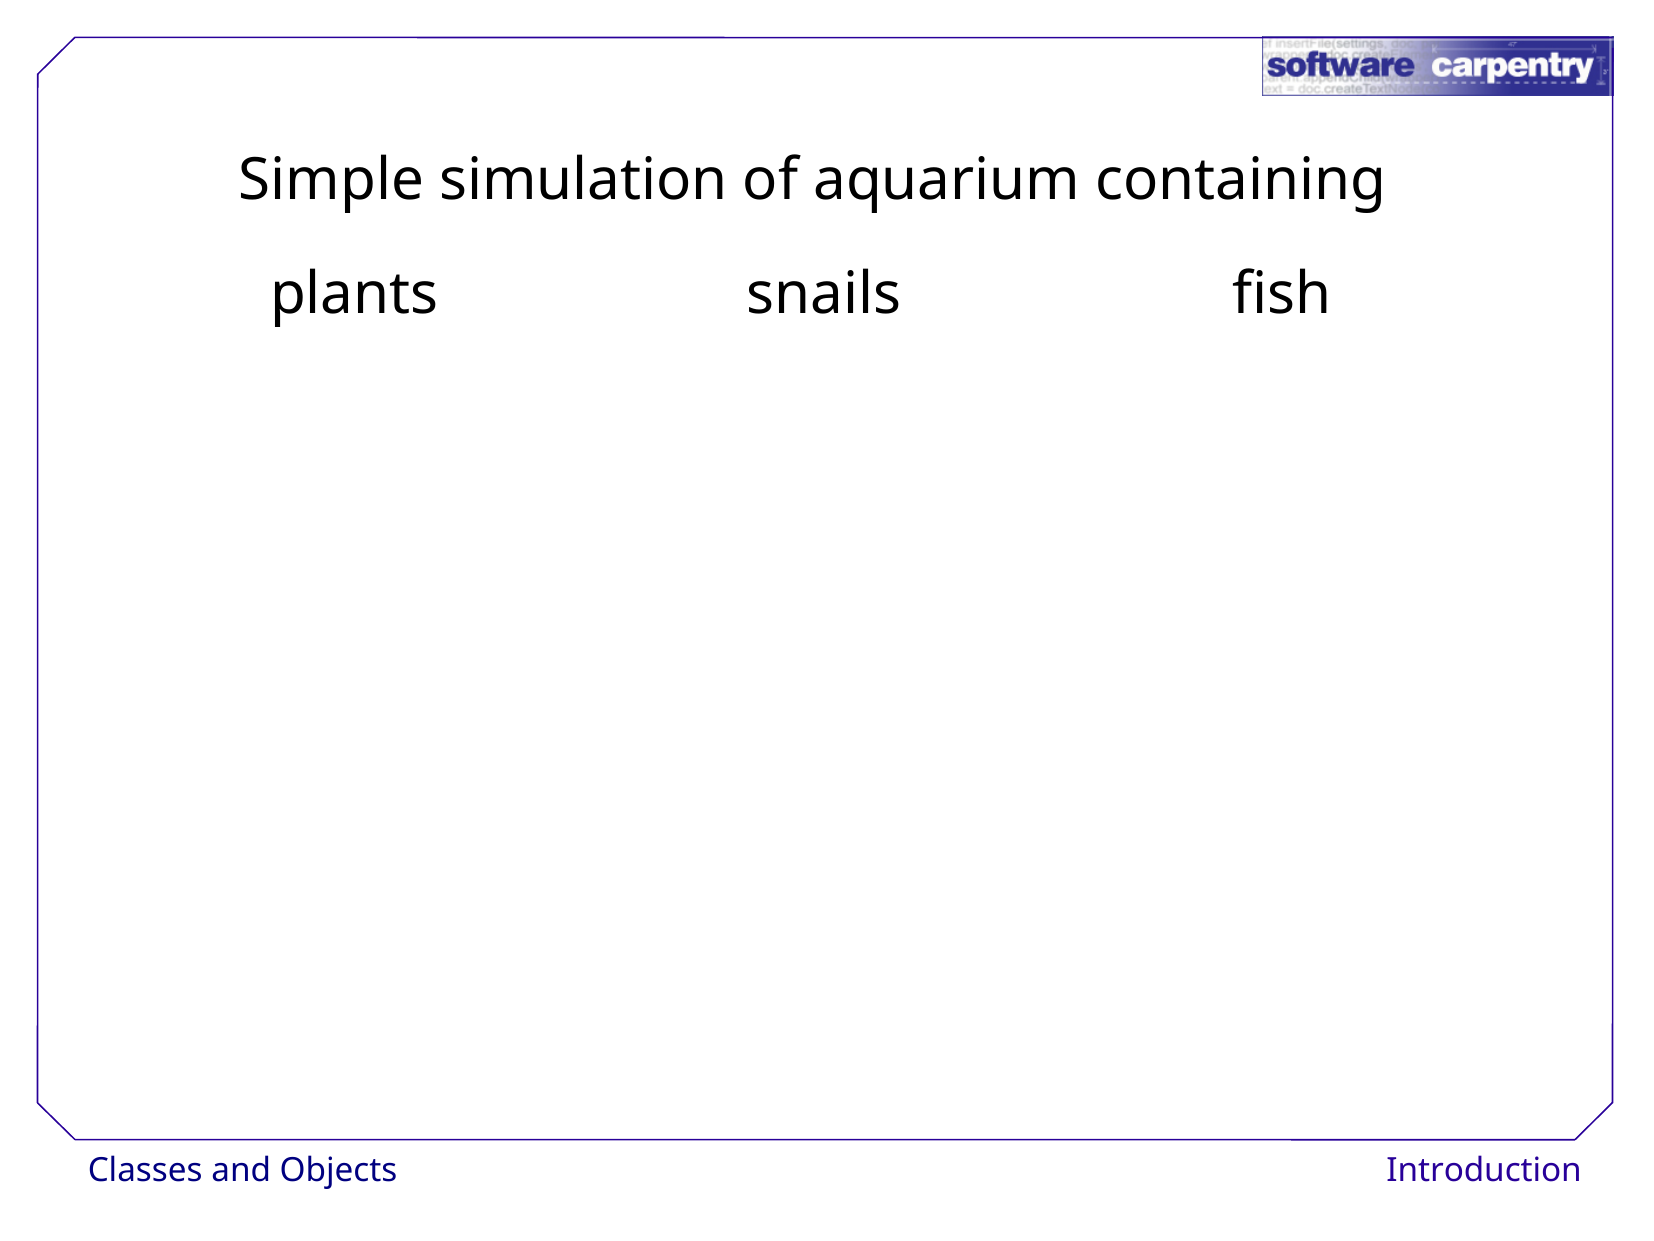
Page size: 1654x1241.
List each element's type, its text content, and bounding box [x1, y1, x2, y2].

table_cell plants [109, 254, 600, 355]
table_header Simple simulation of aquarium containing [109, 140, 1517, 254]
table_cell snails [600, 254, 1047, 355]
picture [1262, 36, 1614, 96]
table_cell fish [1047, 254, 1517, 355]
